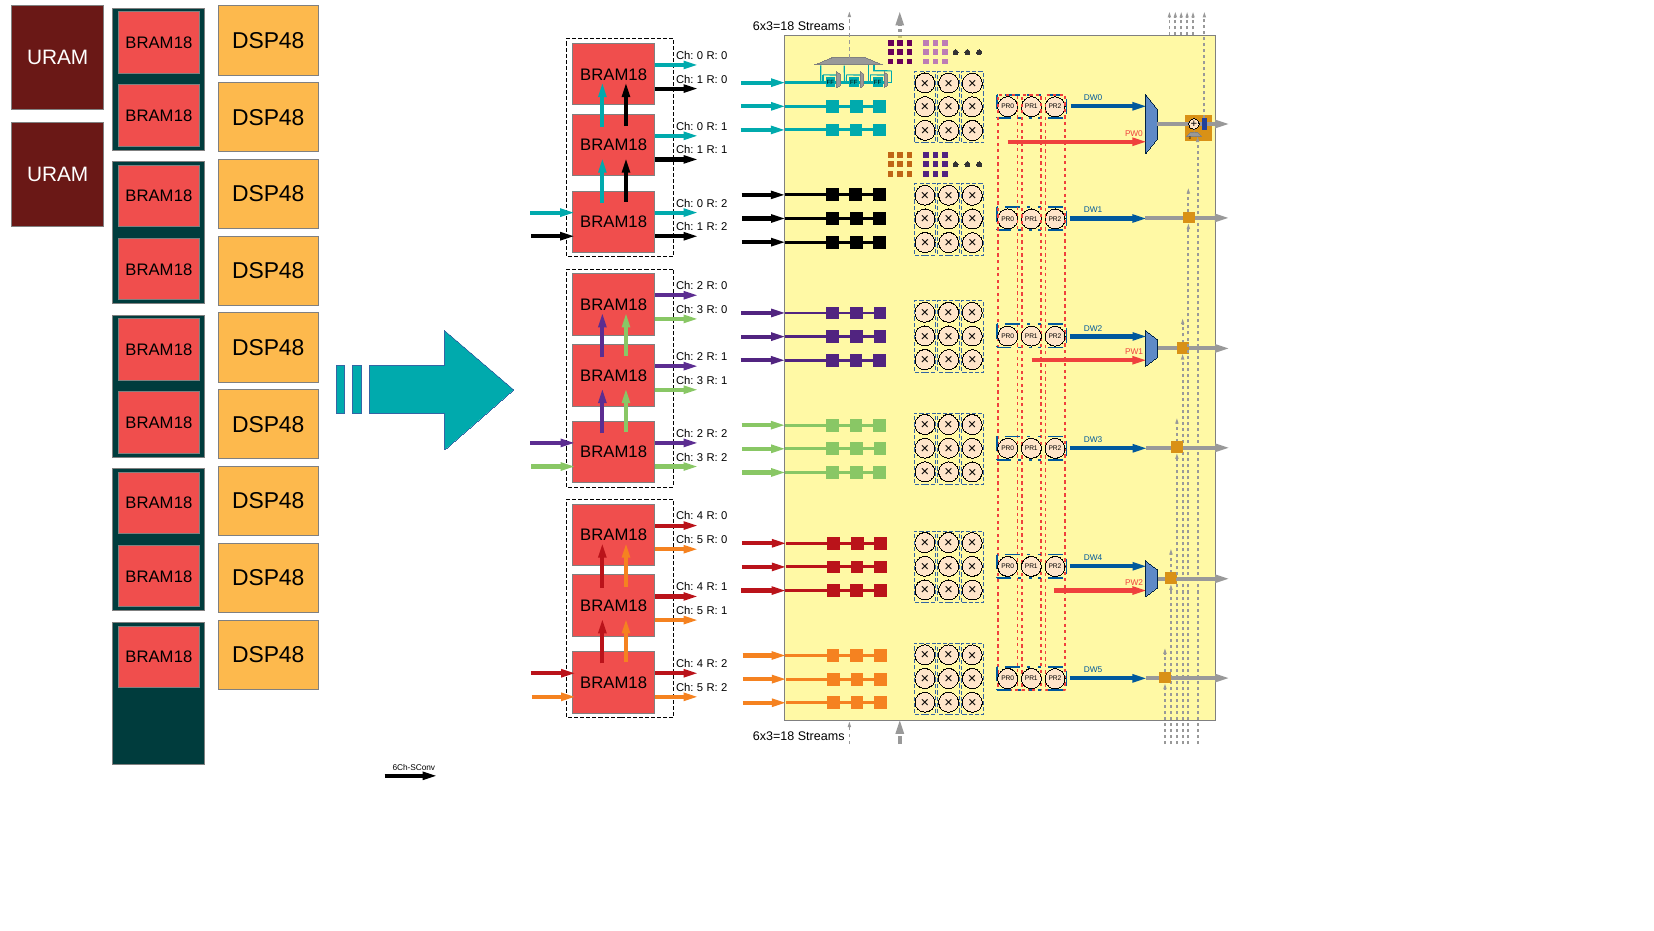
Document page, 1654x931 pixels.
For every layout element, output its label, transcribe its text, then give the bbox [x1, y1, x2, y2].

text_box DSP48 [218, 466, 319, 536]
text_box [566, 214, 572, 235]
text_box DSP48 [218, 620, 319, 690]
text_box BRAM18 [572, 273, 655, 336]
text_box [655, 297, 661, 317]
text_box PR2 [1045, 668, 1066, 689]
text_box PR2 [1045, 326, 1066, 347]
text_box Ch: 3 R: 0 [661, 295, 743, 324]
text_box [112, 622, 205, 765]
text_box BRAM18 [118, 84, 200, 147]
text_box [655, 138, 661, 157]
text_box BRAM18 [572, 504, 655, 566]
text_box DSP48 [218, 543, 319, 613]
text_box [112, 8, 205, 151]
text_box [655, 528, 661, 547]
text_box BRAM18 [572, 344, 655, 407]
text_box BRAM18 [118, 318, 200, 381]
text_box [566, 38, 674, 211]
text_box [784, 35, 1216, 721]
text_box Ch: 1 R: 1 [661, 136, 743, 164]
text_box [655, 368, 661, 388]
text_box PR2 [1045, 438, 1066, 459]
text_box DSP48 [218, 82, 319, 152]
text_box [112, 161, 205, 304]
text_box [604, 105, 624, 114]
text_box DW2 [1069, 316, 1117, 341]
text_box BRAM18 [572, 421, 655, 483]
text_box Ch: 0 R: 0 [661, 41, 743, 65]
text_box PR1 [1021, 438, 1042, 459]
text_box Ch: 1 R: 2 [661, 213, 743, 241]
text_box FF [873, 77, 883, 87]
text_box Ch: 5 R: 1 [661, 596, 743, 625]
text_box [566, 238, 674, 257]
text_box 6Ch-SConv [377, 755, 451, 780]
text_box PR0 [997, 438, 1018, 459]
text_box [655, 215, 661, 234]
text_box [655, 445, 661, 464]
text_box [604, 176, 624, 191]
text_box [628, 91, 674, 134]
text_box Ch: 0 R: 2 [661, 189, 743, 213]
text_box [112, 315, 205, 458]
text_box Ch: 2 R: 1 [661, 342, 743, 366]
text_box + [1188, 118, 1200, 128]
text_box Ch: 4 R: 1 [661, 573, 743, 596]
text_box 0 [1174, 128, 1206, 149]
text_box Ch: 1 R: 0 [661, 65, 743, 93]
text_box [369, 330, 514, 450]
text_box 6x3=18 Streams [738, 11, 860, 41]
text_box DSP48 [218, 236, 319, 306]
text_box BRAM18 [118, 545, 200, 607]
text_box DSP48 [218, 312, 319, 383]
text_box PR0 [997, 326, 1018, 346]
text_box BRAM18 [572, 43, 655, 105]
text_box [604, 566, 624, 574]
text_box [352, 365, 362, 414]
text_box PR0 [997, 556, 1018, 577]
text_box URAM [11, 5, 104, 110]
text_box BRAM18 [572, 574, 655, 637]
text_box [566, 499, 674, 672]
text_box [566, 698, 674, 718]
text_box [655, 599, 661, 618]
text_box PR1 [1021, 556, 1042, 577]
text_box BRAM18 [118, 626, 200, 688]
text_box Ch: 3 R: 2 [661, 443, 743, 471]
text_box BRAM18 [572, 651, 655, 714]
text_box BRAM18 [118, 391, 200, 454]
text_box DW4 [1069, 545, 1117, 571]
text_box [655, 67, 661, 87]
text_box [628, 392, 674, 441]
text_box PW2 [1110, 570, 1145, 595]
text_box URAM [11, 122, 104, 227]
text_box PW1 [1110, 339, 1145, 364]
text_box Ch: 2 R: 2 [661, 419, 743, 443]
text_box BRAM18 [572, 114, 655, 176]
text_box Ch: 5 R: 2 [661, 673, 743, 702]
text_box DSP48 [218, 159, 319, 229]
text_box BRAM18 [118, 238, 200, 300]
text_box PR1 [1021, 668, 1042, 689]
text_box Ch: 5 R: 0 [661, 526, 743, 554]
text_box BRAM18 [572, 191, 655, 253]
text_box BRAM18 [118, 11, 200, 74]
text_box [628, 162, 674, 211]
text_box Ch: 4 R: 2 [661, 649, 743, 673]
text_box [628, 622, 674, 671]
text_box PW0 [1110, 121, 1158, 146]
text_box FF [826, 77, 835, 87]
text_box [628, 551, 674, 594]
text_box PR2 [1045, 556, 1066, 577]
text_box PR1 [1021, 326, 1042, 347]
text_box BRAM18 [118, 472, 200, 534]
text_box 6x3=18 Streams [738, 721, 860, 751]
text_box [566, 444, 572, 465]
text_box Ch: 4 R: 0 [661, 502, 743, 526]
text_box Ch: 2 R: 0 [661, 272, 743, 295]
text_box [566, 269, 674, 441]
text_box Ch: 0 R: 1 [661, 112, 743, 136]
text_box DSP48 [218, 5, 319, 76]
text_box [655, 675, 661, 695]
text_box DW0 [1068, 85, 1117, 111]
text_box BRAM18 [118, 165, 200, 227]
text_box PR0 [997, 668, 1018, 689]
text_box [112, 468, 205, 611]
text_box [628, 321, 674, 364]
text_box [604, 637, 624, 651]
text_box Ch: 3 R: 1 [661, 366, 743, 395]
text_box DW3 [1069, 427, 1118, 453]
text_box [604, 336, 624, 344]
text_box [566, 468, 674, 488]
text_box [604, 407, 624, 421]
text_box [336, 365, 345, 414]
text_box FF [849, 77, 859, 87]
text_box DSP48 [218, 389, 319, 459]
text_box DW1 [1068, 198, 1117, 223]
text_box [566, 675, 572, 695]
text_box DW5 [1068, 657, 1117, 683]
